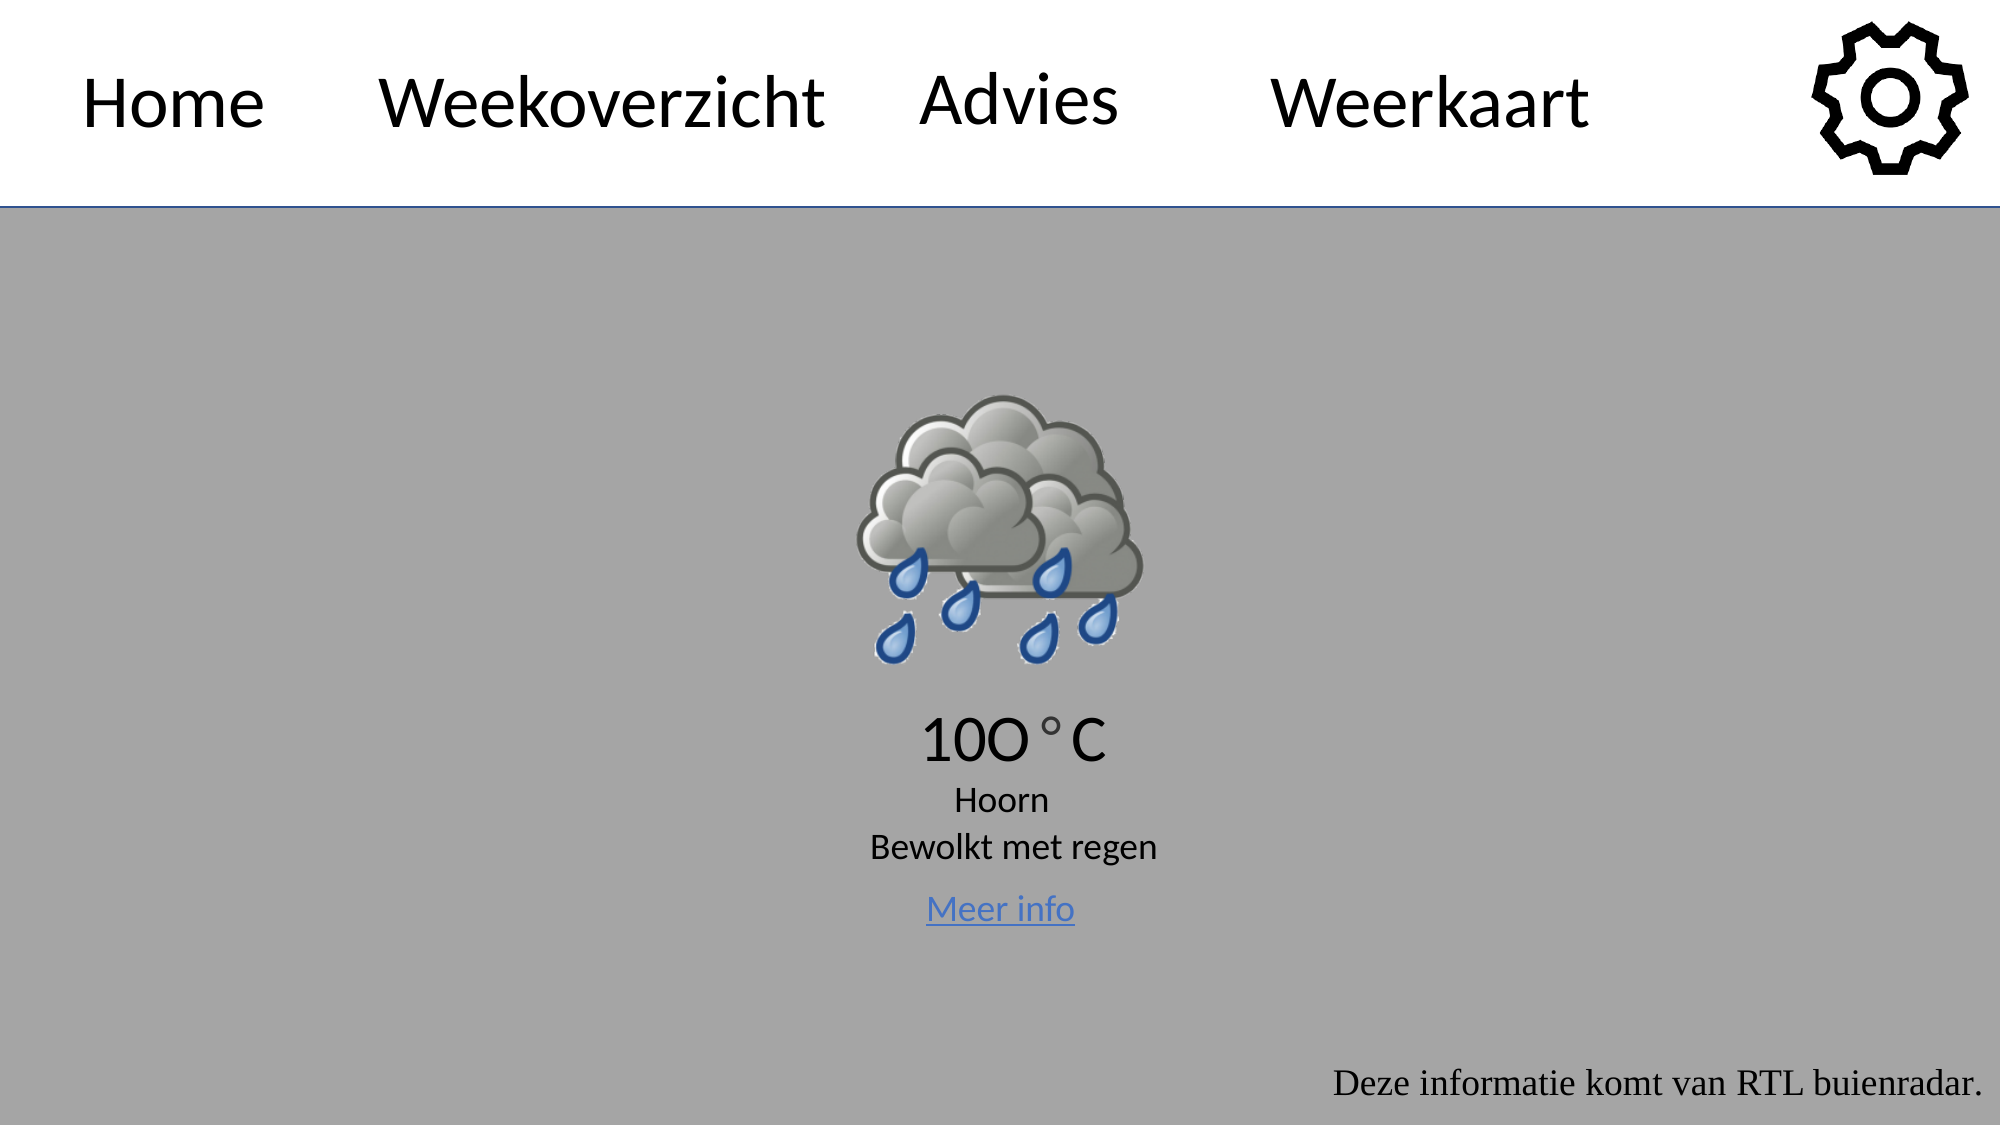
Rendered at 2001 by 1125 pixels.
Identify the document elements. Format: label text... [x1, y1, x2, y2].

text_box Advies [904, 42, 1521, 149]
text_box Meer info [911, 876, 1284, 937]
text_box Weerkaart [1255, 44, 1637, 151]
text_box Bewolkt met regen [855, 814, 1868, 875]
text_box [0, 0, 2000, 1125]
text_box Hoorn [939, 767, 1447, 829]
text_box 10O°C [904, 686, 1282, 783]
text_box Weekoverzicht [363, 44, 886, 151]
text_box Deze informatie komt van RTL buienradar. [1317, 1050, 2000, 1111]
picture [855, 393, 1145, 665]
picture [1811, 21, 1969, 175]
text_box Home [67, 44, 363, 151]
